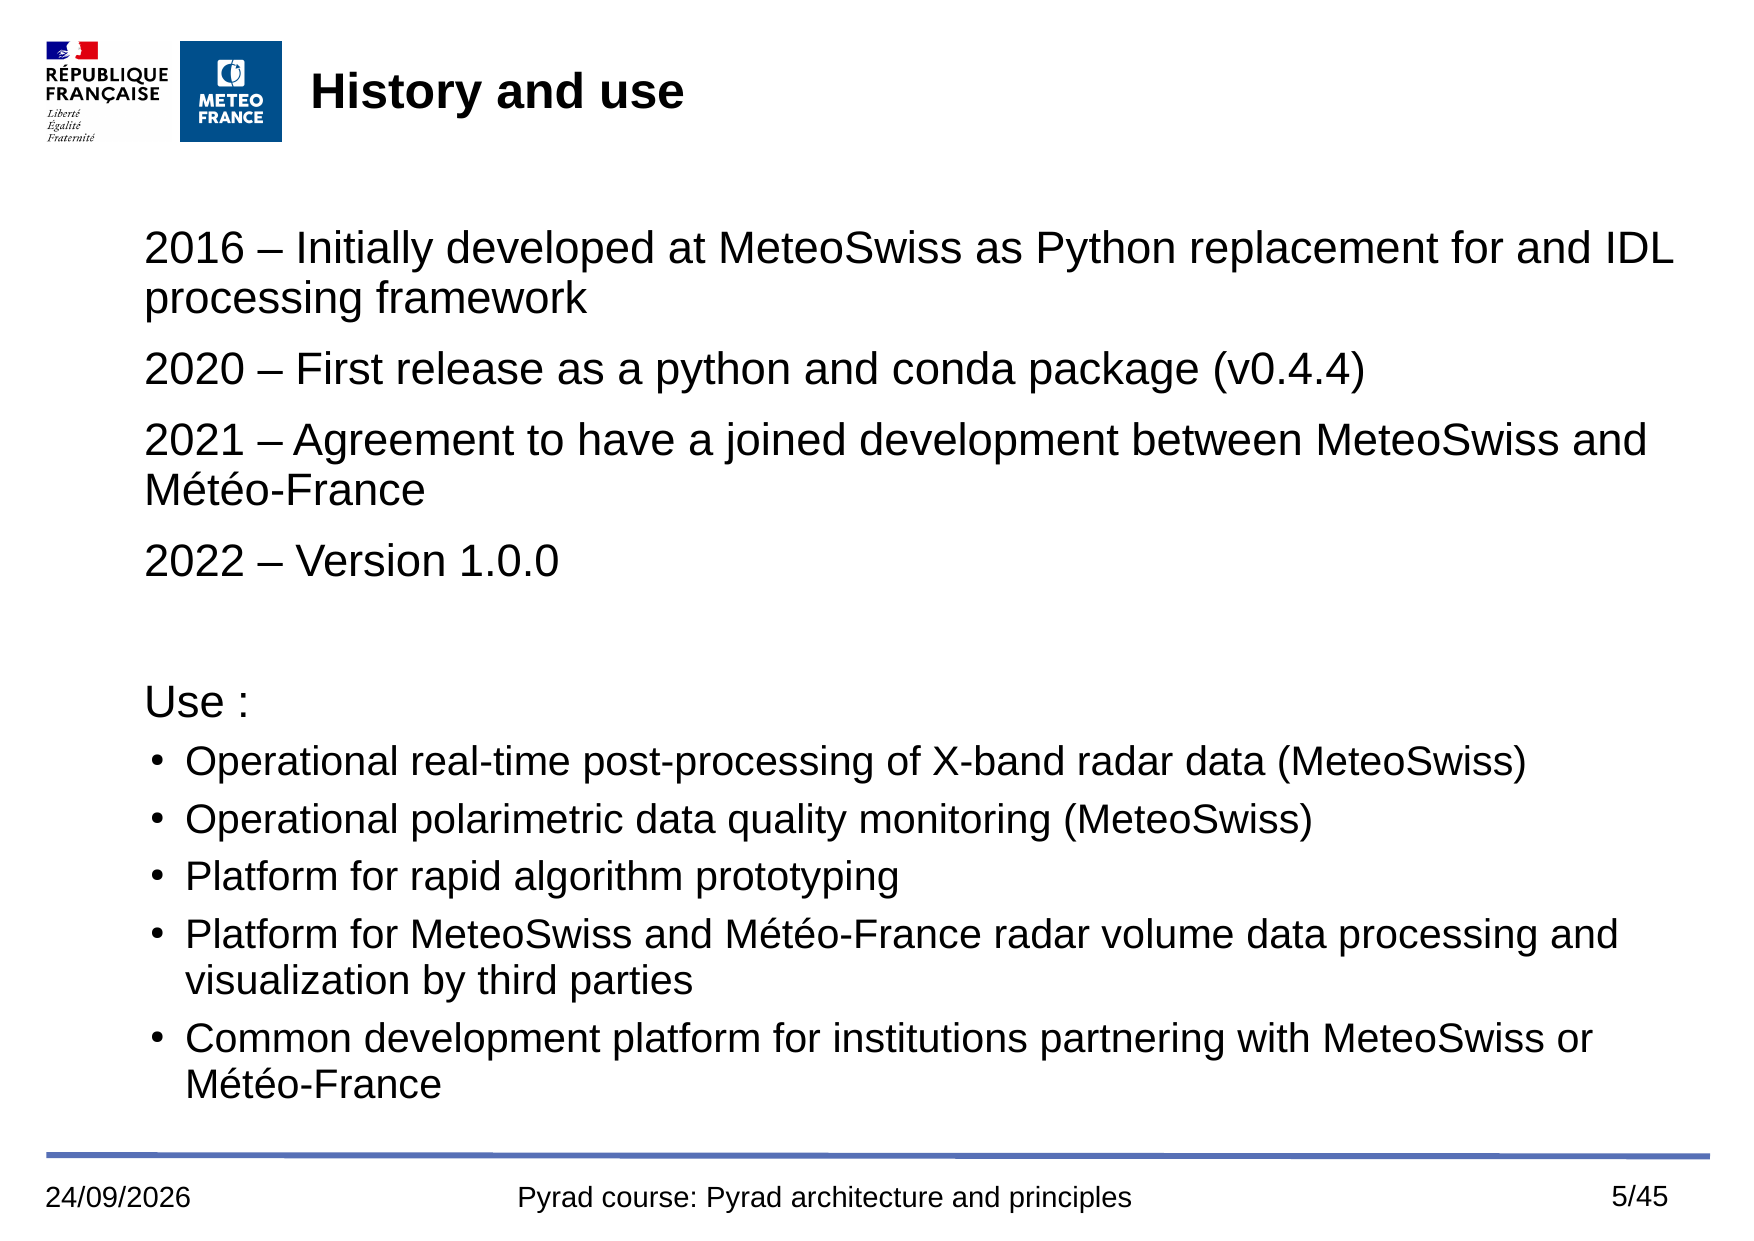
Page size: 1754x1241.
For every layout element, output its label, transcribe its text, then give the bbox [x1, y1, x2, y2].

picture [46, 41, 172, 142]
list 2016 – Initially developed at MeteoSwiss as Python replacement for and IDL processing framework 2020 – First release as a python and conda package (v0.4.4) 2021 – Agreement to have a joined development between MeteoSwiss and Météo-France 2022 – Version 1.0.0 Use : Operational real-time post-processing of X-band radar data (MeteoSwiss) Operational polarimetric data quality monitoring (MeteoSwiss) Platform for rapid algorithm prototyping Platform for MeteoSwiss and Météo-France radar volume data processing and visualization by third parties Common development platform for institutions partnering with MeteoSwiss or Météo-France [44, 222, 1712, 1118]
picture [180, 41, 282, 142]
title History and use [310, 40, 1697, 142]
